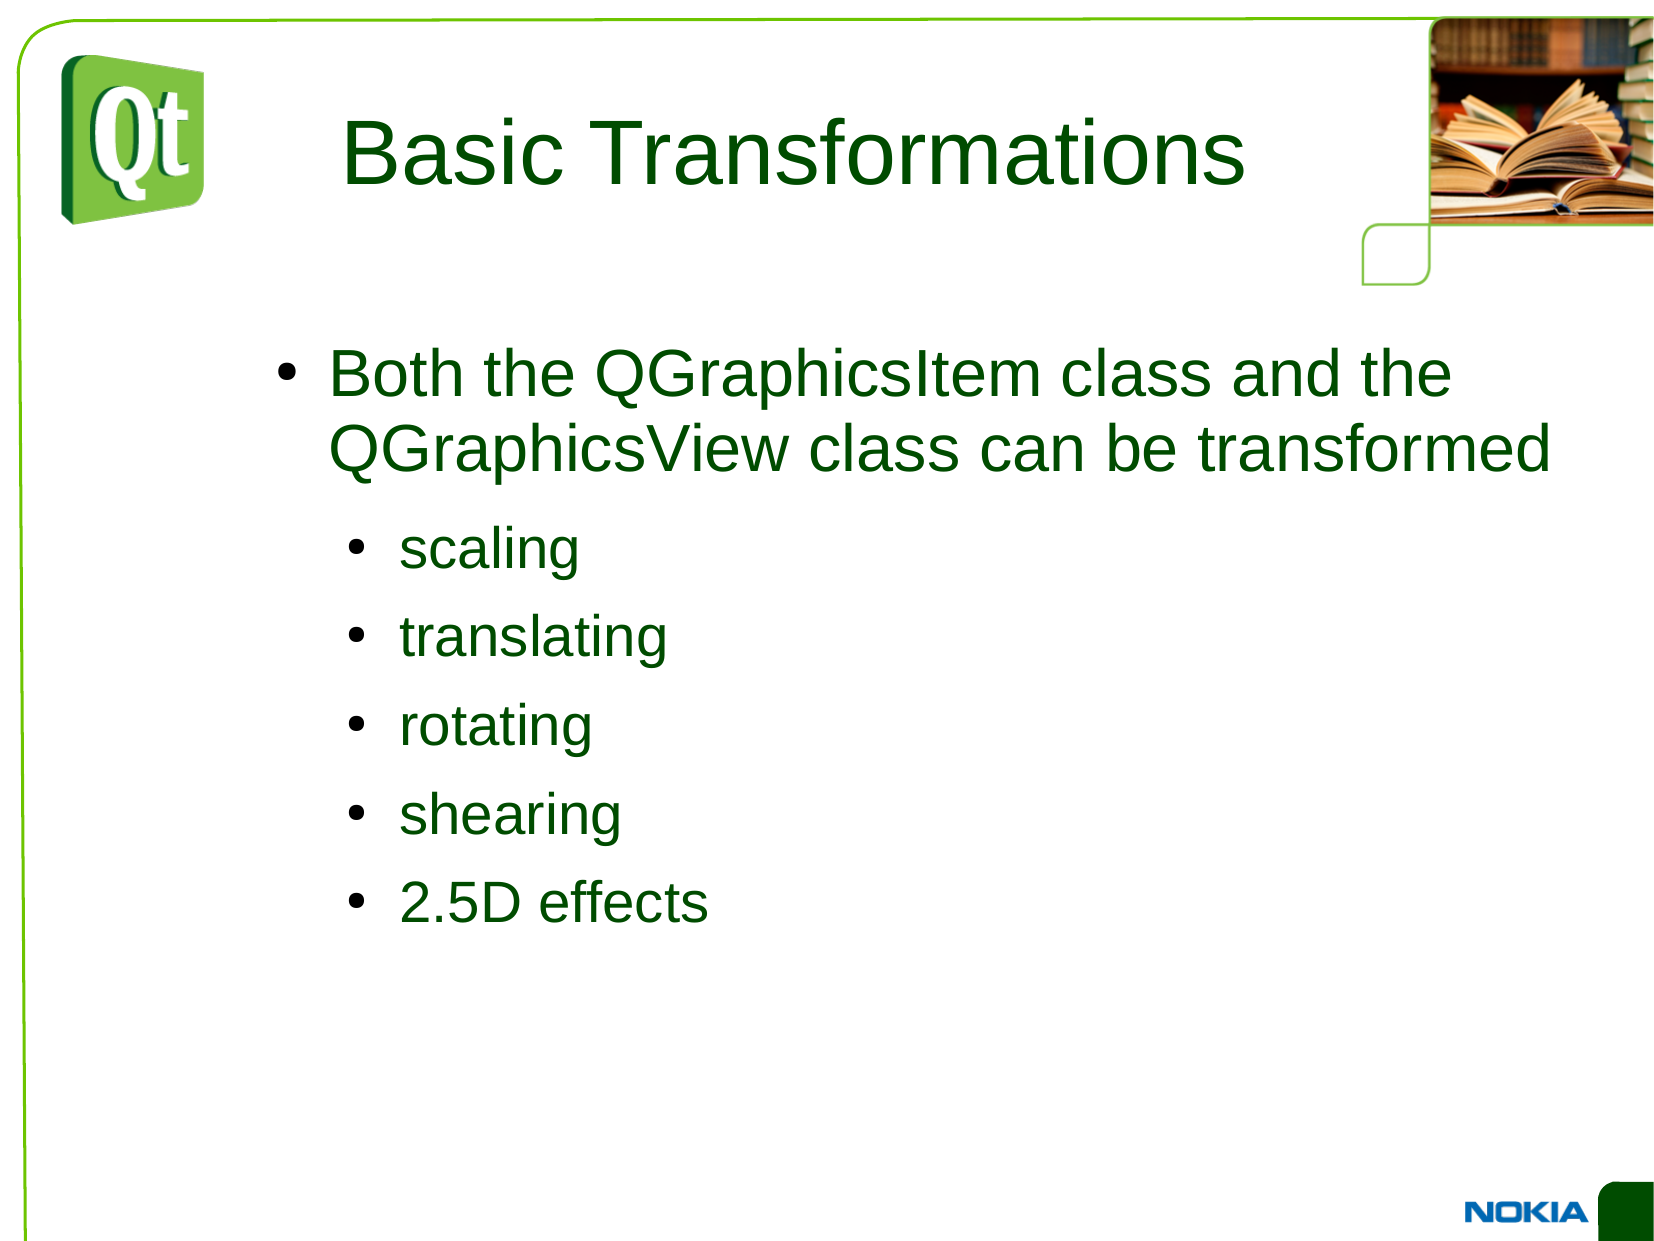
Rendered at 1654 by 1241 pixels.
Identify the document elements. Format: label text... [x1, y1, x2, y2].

title Basic Transformations [257, 56, 1333, 250]
picture [1338, 5, 1654, 306]
picture [1465, 1201, 1589, 1223]
list Both the QGraphicsItem class and the QGraphicsView class can be transformed scaling translating rotating shearing 2.5D effects [257, 336, 1577, 1085]
picture [61, 55, 204, 225]
